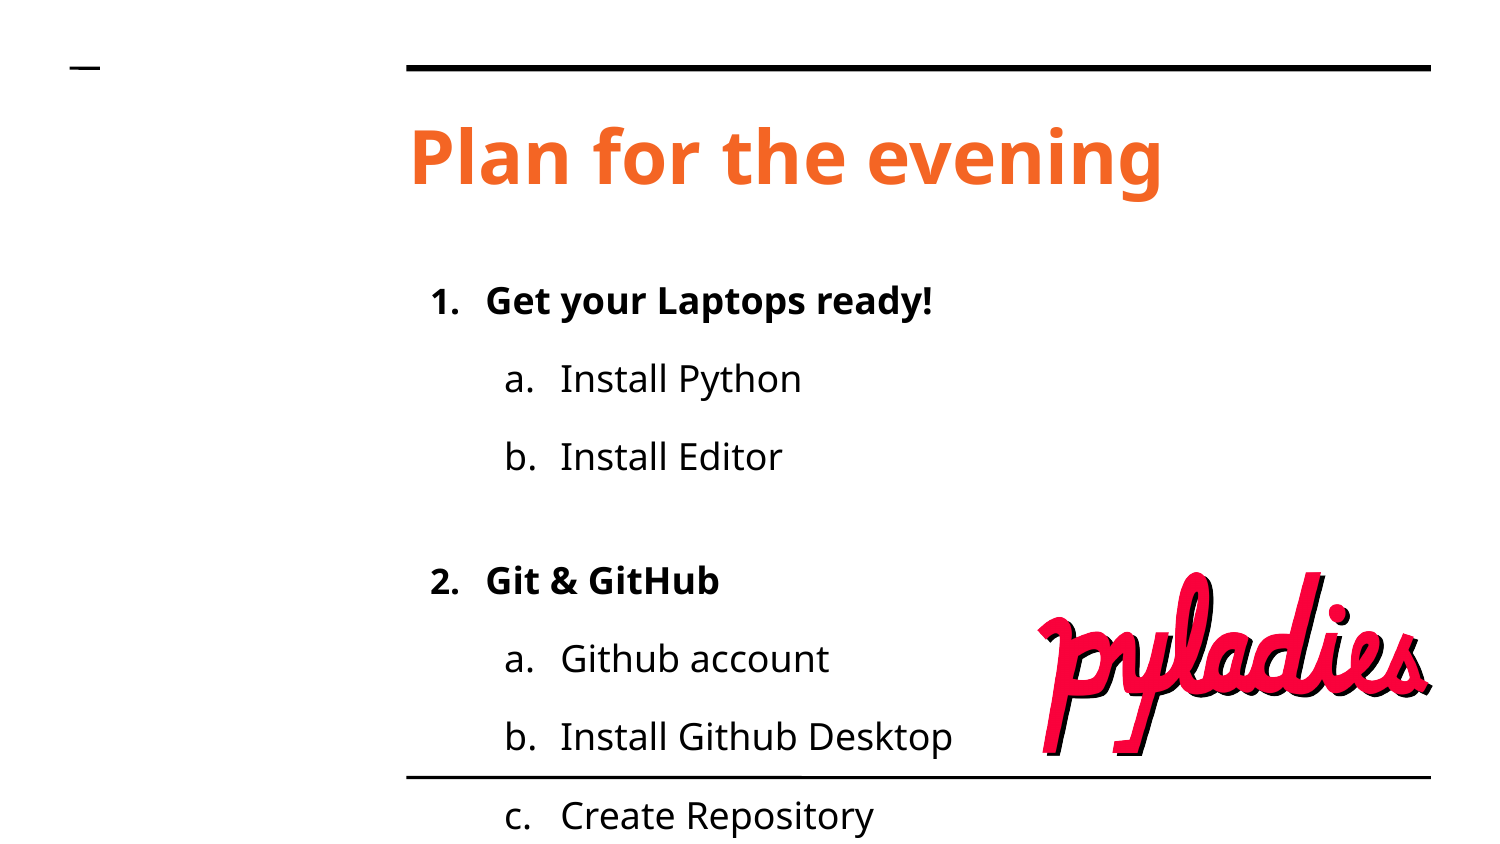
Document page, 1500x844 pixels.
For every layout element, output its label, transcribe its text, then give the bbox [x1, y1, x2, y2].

title Plan for the evening [393, 94, 1431, 199]
picture [1037, 572, 1433, 756]
list Get your Laptops ready! Install Python Install Editor Git & GitHub Github account Install Github Desktop Create Repository Push [395, 261, 1433, 755]
